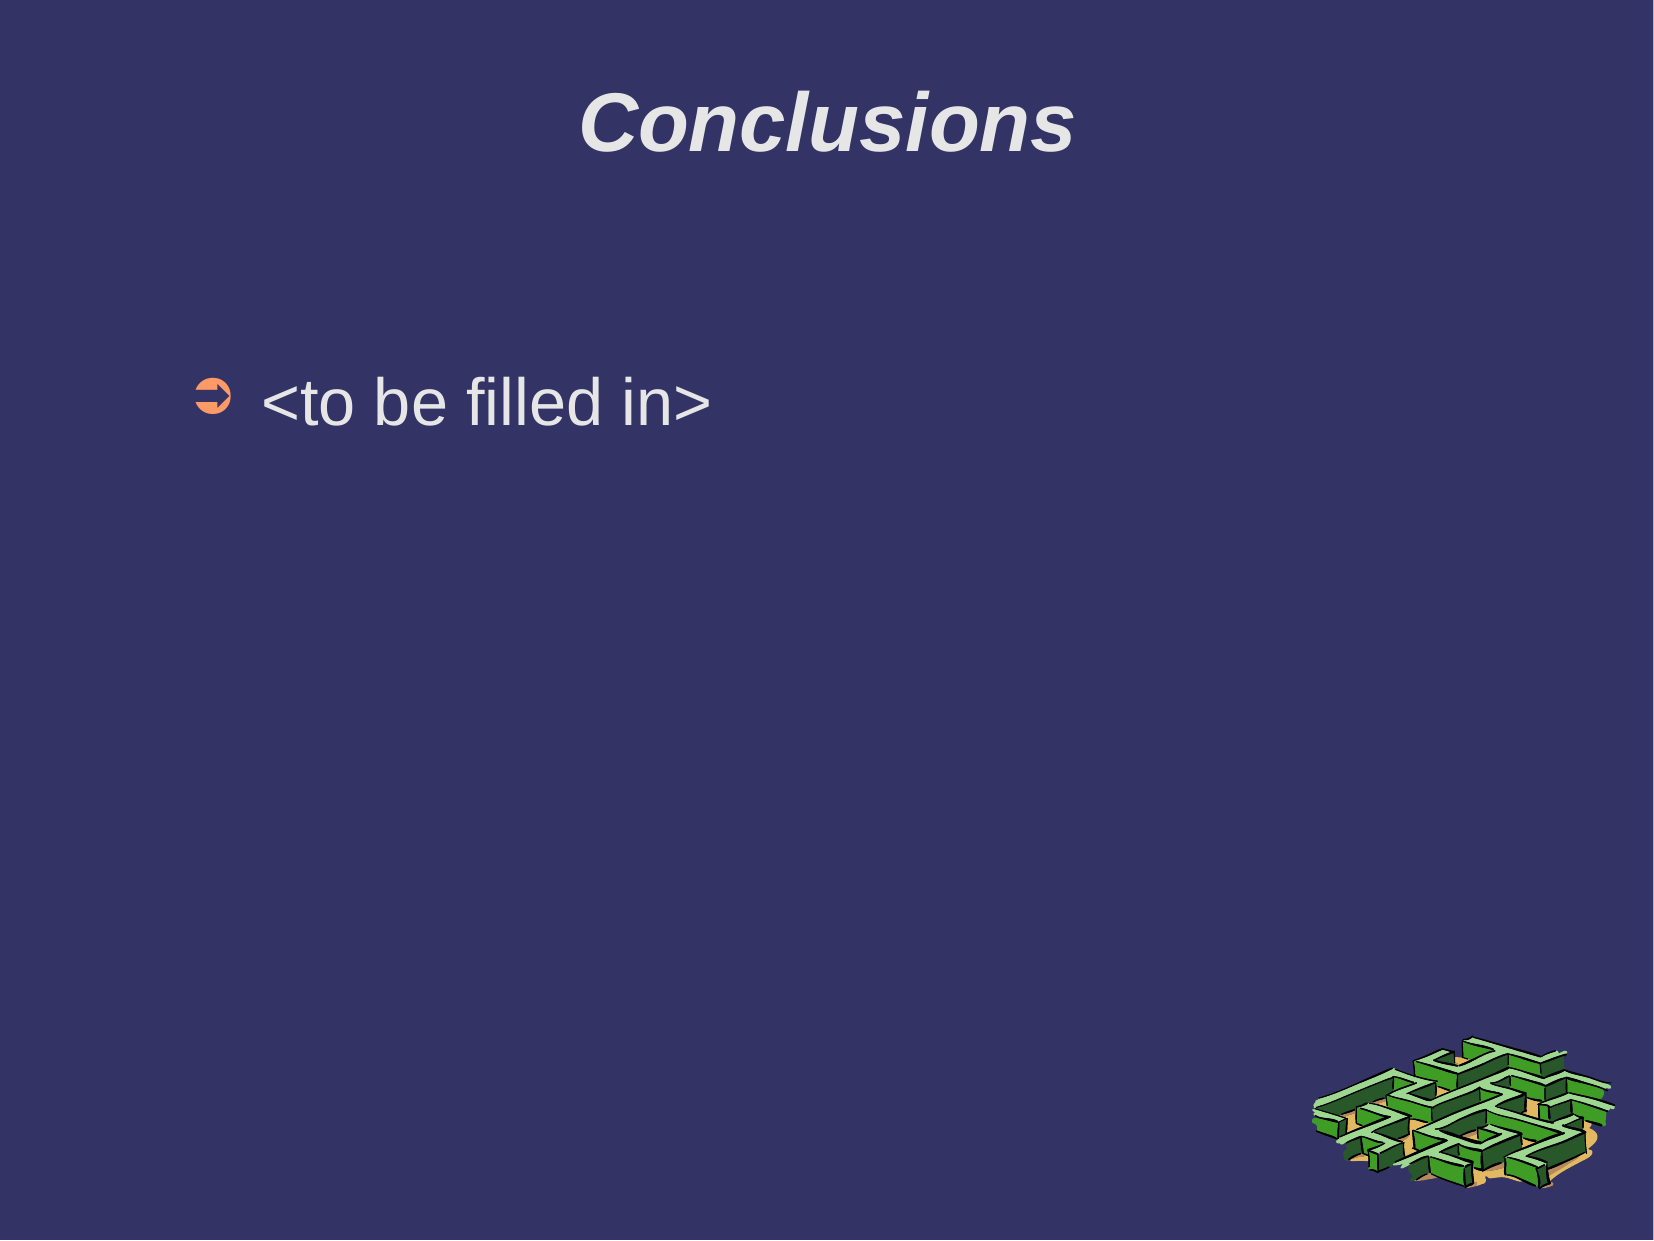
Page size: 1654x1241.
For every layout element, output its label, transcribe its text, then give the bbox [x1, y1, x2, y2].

list <to be filled in> [178, 364, 1570, 1147]
title Conclusions [121, 19, 1534, 227]
